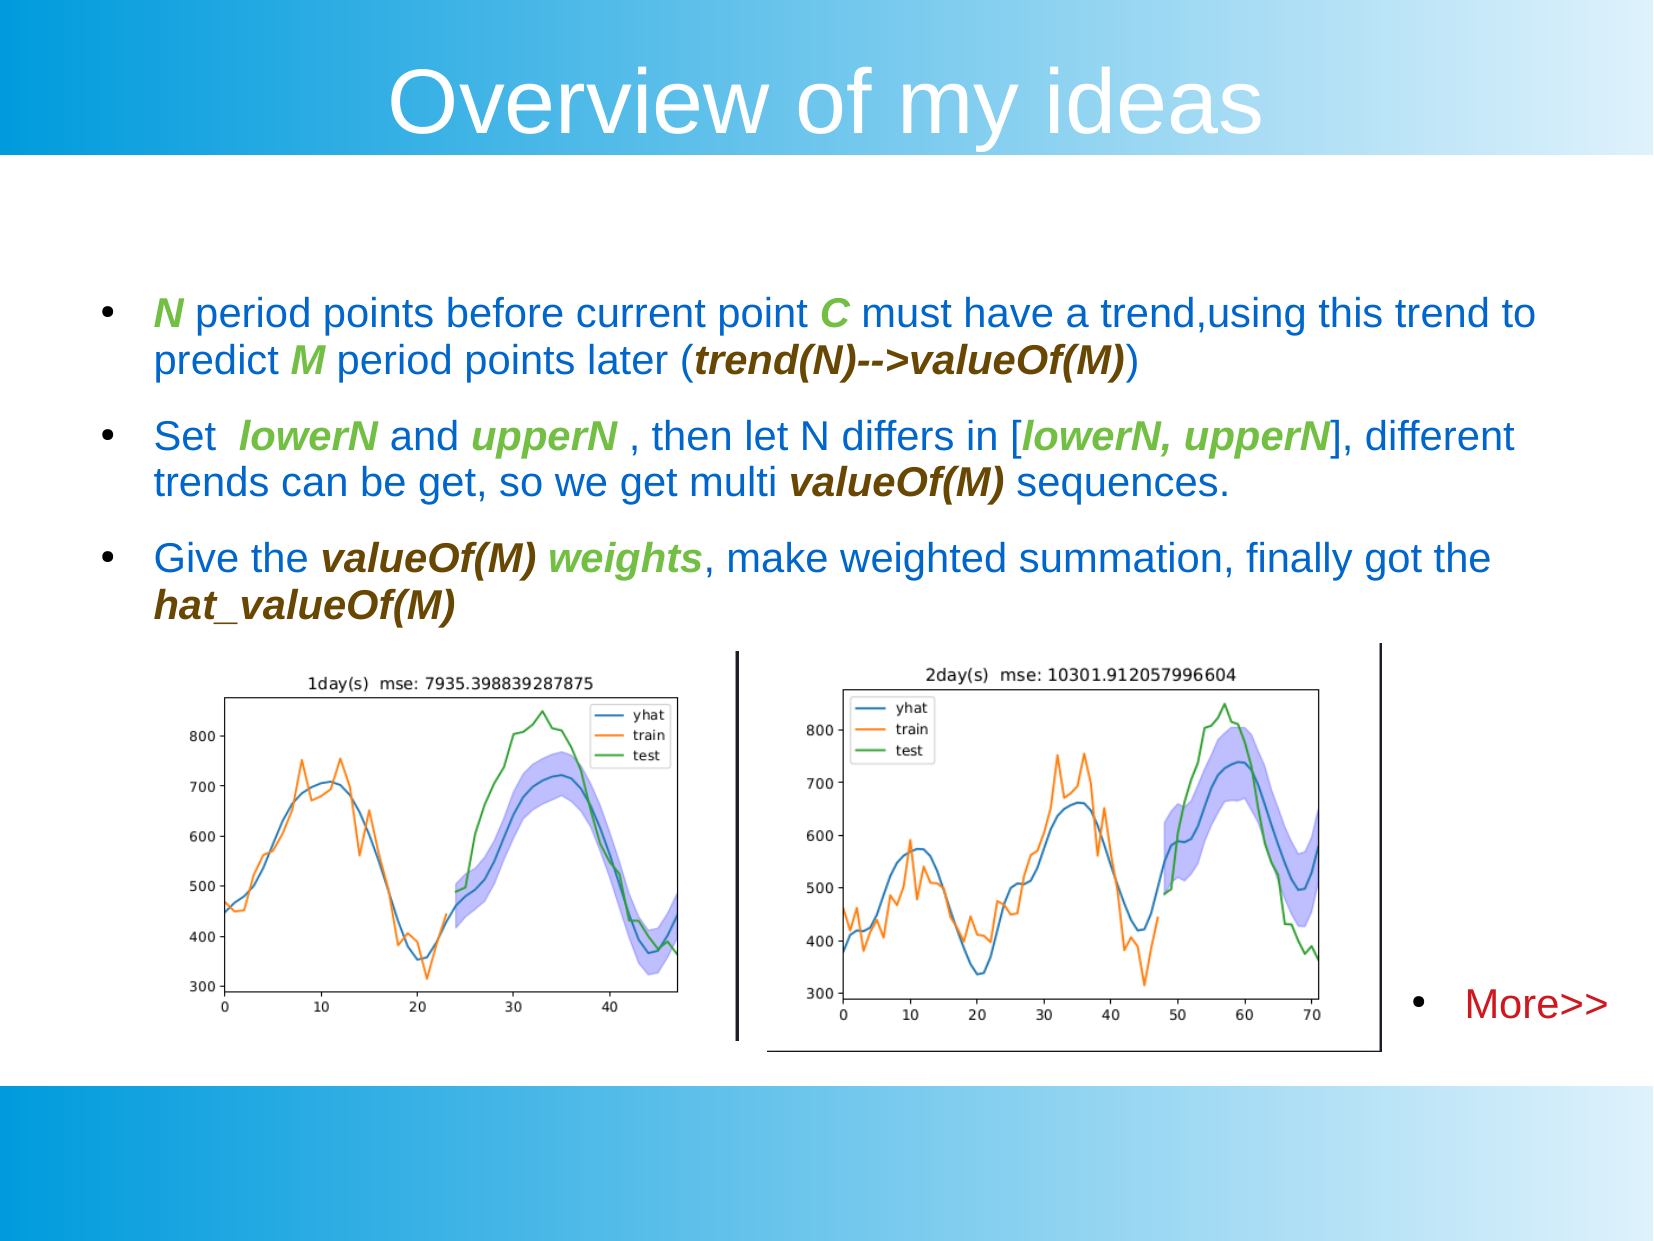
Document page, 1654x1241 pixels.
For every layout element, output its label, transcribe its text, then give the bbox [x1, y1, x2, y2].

list More>> [1393, 980, 1619, 1075]
picture [152, 651, 739, 1041]
picture [767, 643, 1382, 1052]
list N period points before current point C must have a trend,using this trend to predict M period points later (trend(N)-->valueOf(M)) Set lowerN and upperN , then let N differs in [lowerN, upperN], different trends can be get, so we get multi valueOf(M) sequences. Give the valueOf(M) weights, make weighted summation, finally got the hat_valueOf(M) [82, 290, 1571, 1010]
title Overview of my ideas [82, 49, 1571, 155]
